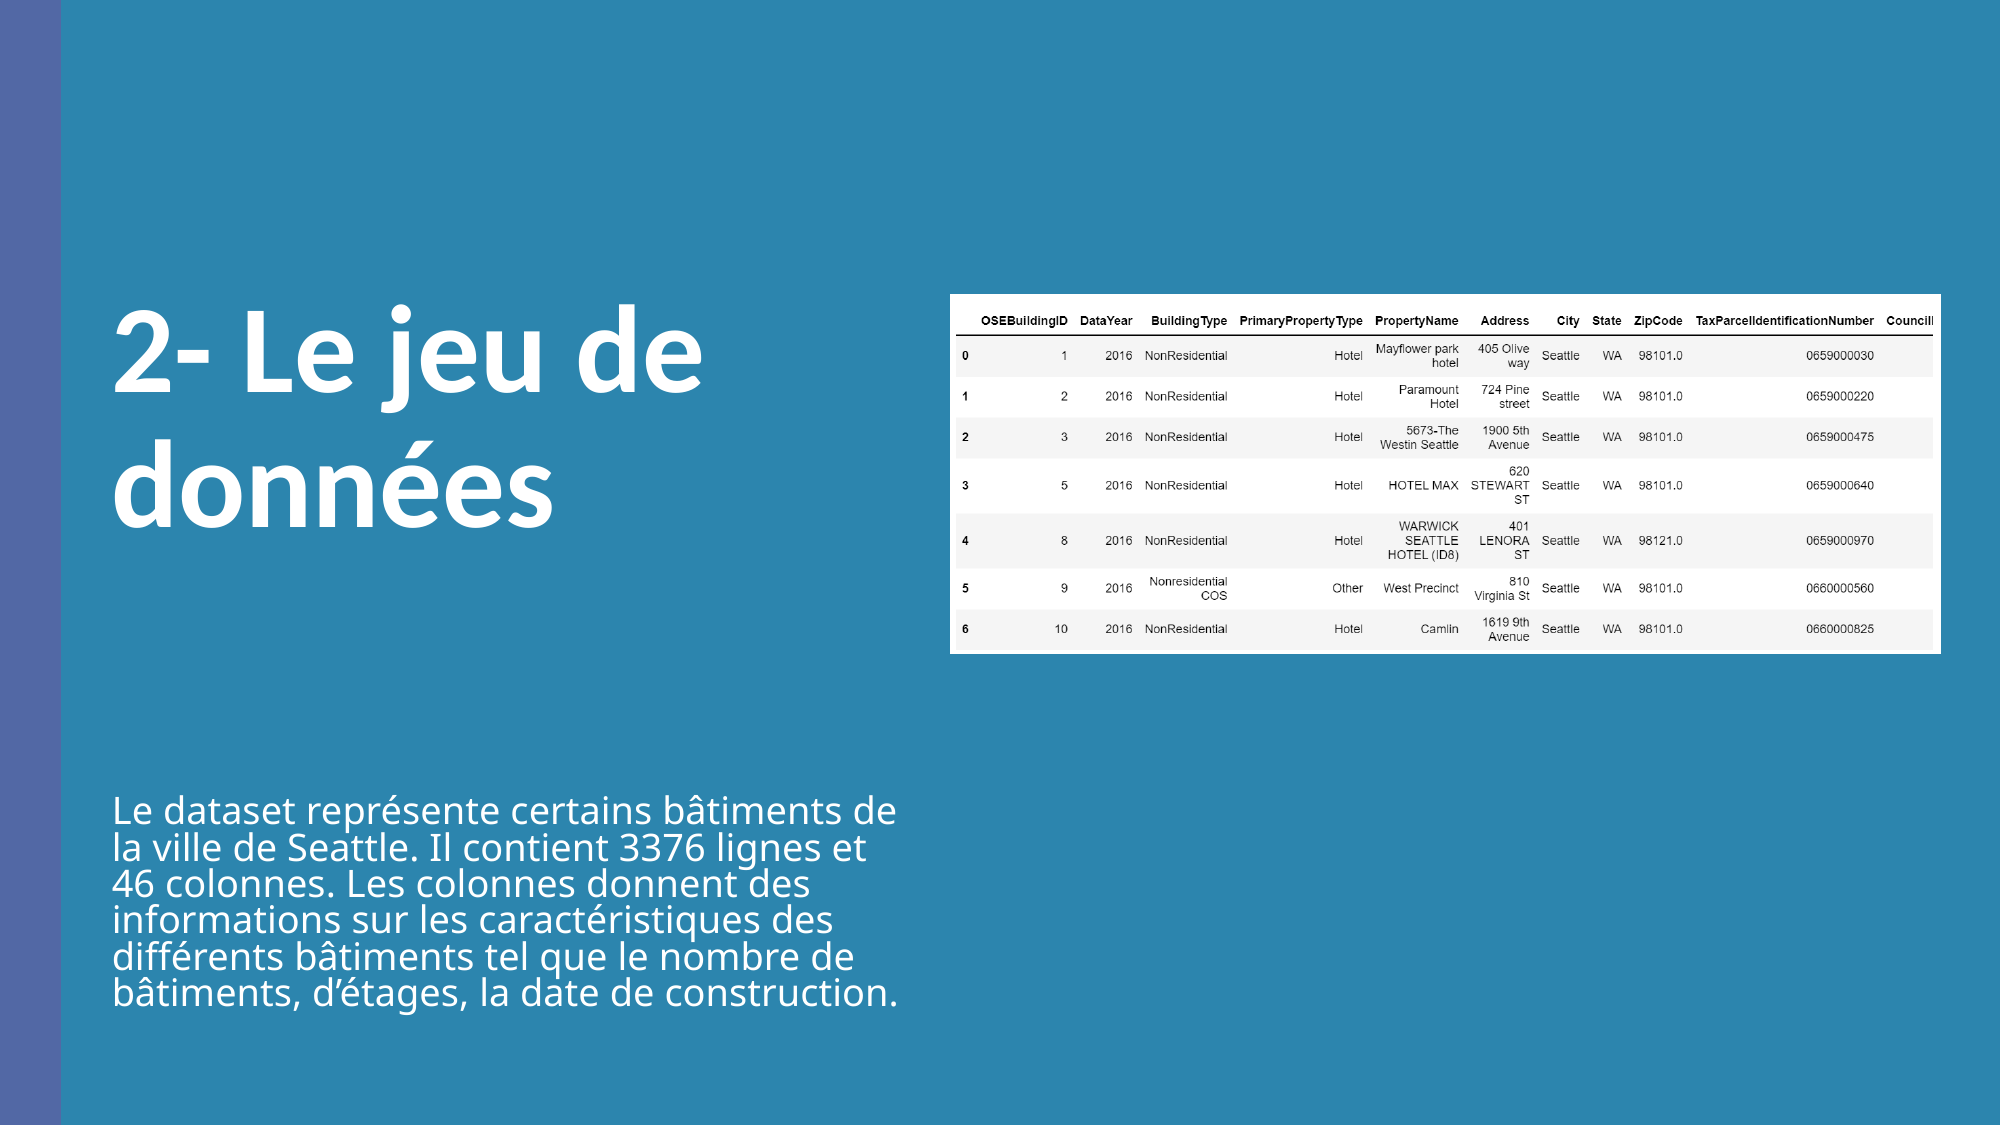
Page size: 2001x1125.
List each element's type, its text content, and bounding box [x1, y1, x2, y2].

subtitle Le dataset représente certains bâtiments de la ville de Seattle. Il contient 3376 lignes et 46 colonnes. Les colonnes donnent des informations sur les caractéristiques des différents bâtiments tel que le nombre de bâtiments, d’étages, la date de construction. [96, 788, 915, 1071]
picture [950, 294, 1941, 654]
title 2- Le jeu de données [96, 27, 915, 563]
